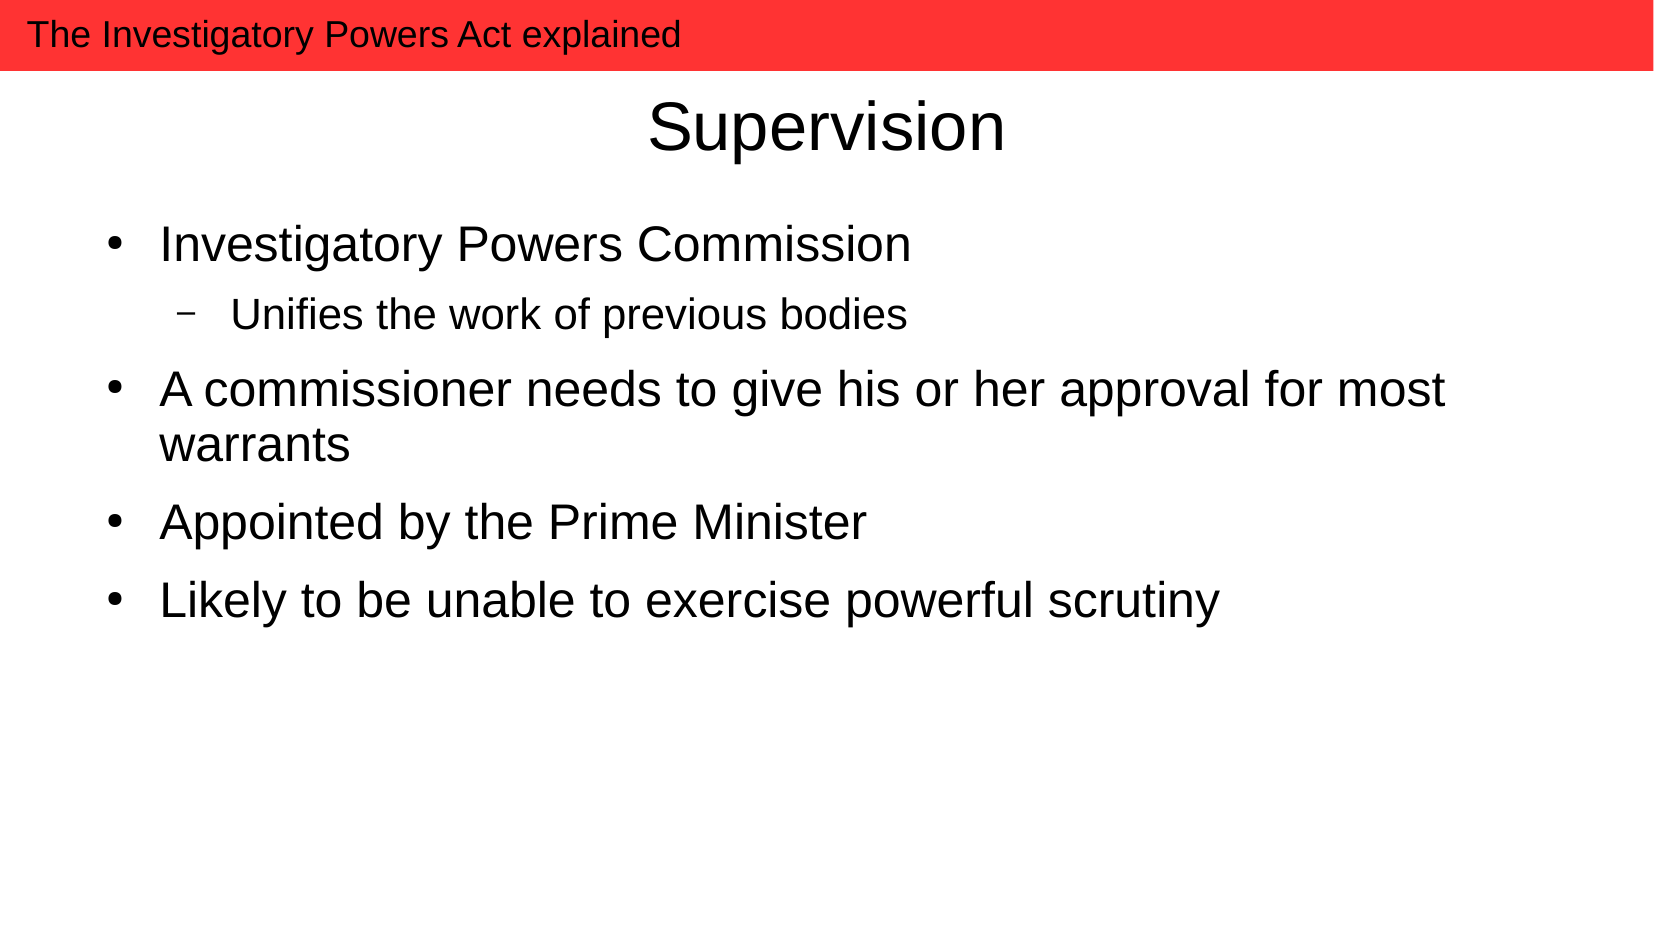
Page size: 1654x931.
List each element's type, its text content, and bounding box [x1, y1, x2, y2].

text_box [0, 0, 1654, 71]
text_box The Investigatory Powers Act explained [11, 5, 886, 63]
list Investigatory Powers Commission Unifies the work of previous bodies A commissioner needs to give his or her approval for most warrants Appointed by the Prime Minister Likely to be unable to exercise powerful scrutiny [88, 216, 1512, 827]
title Supervision [82, 71, 1571, 205]
